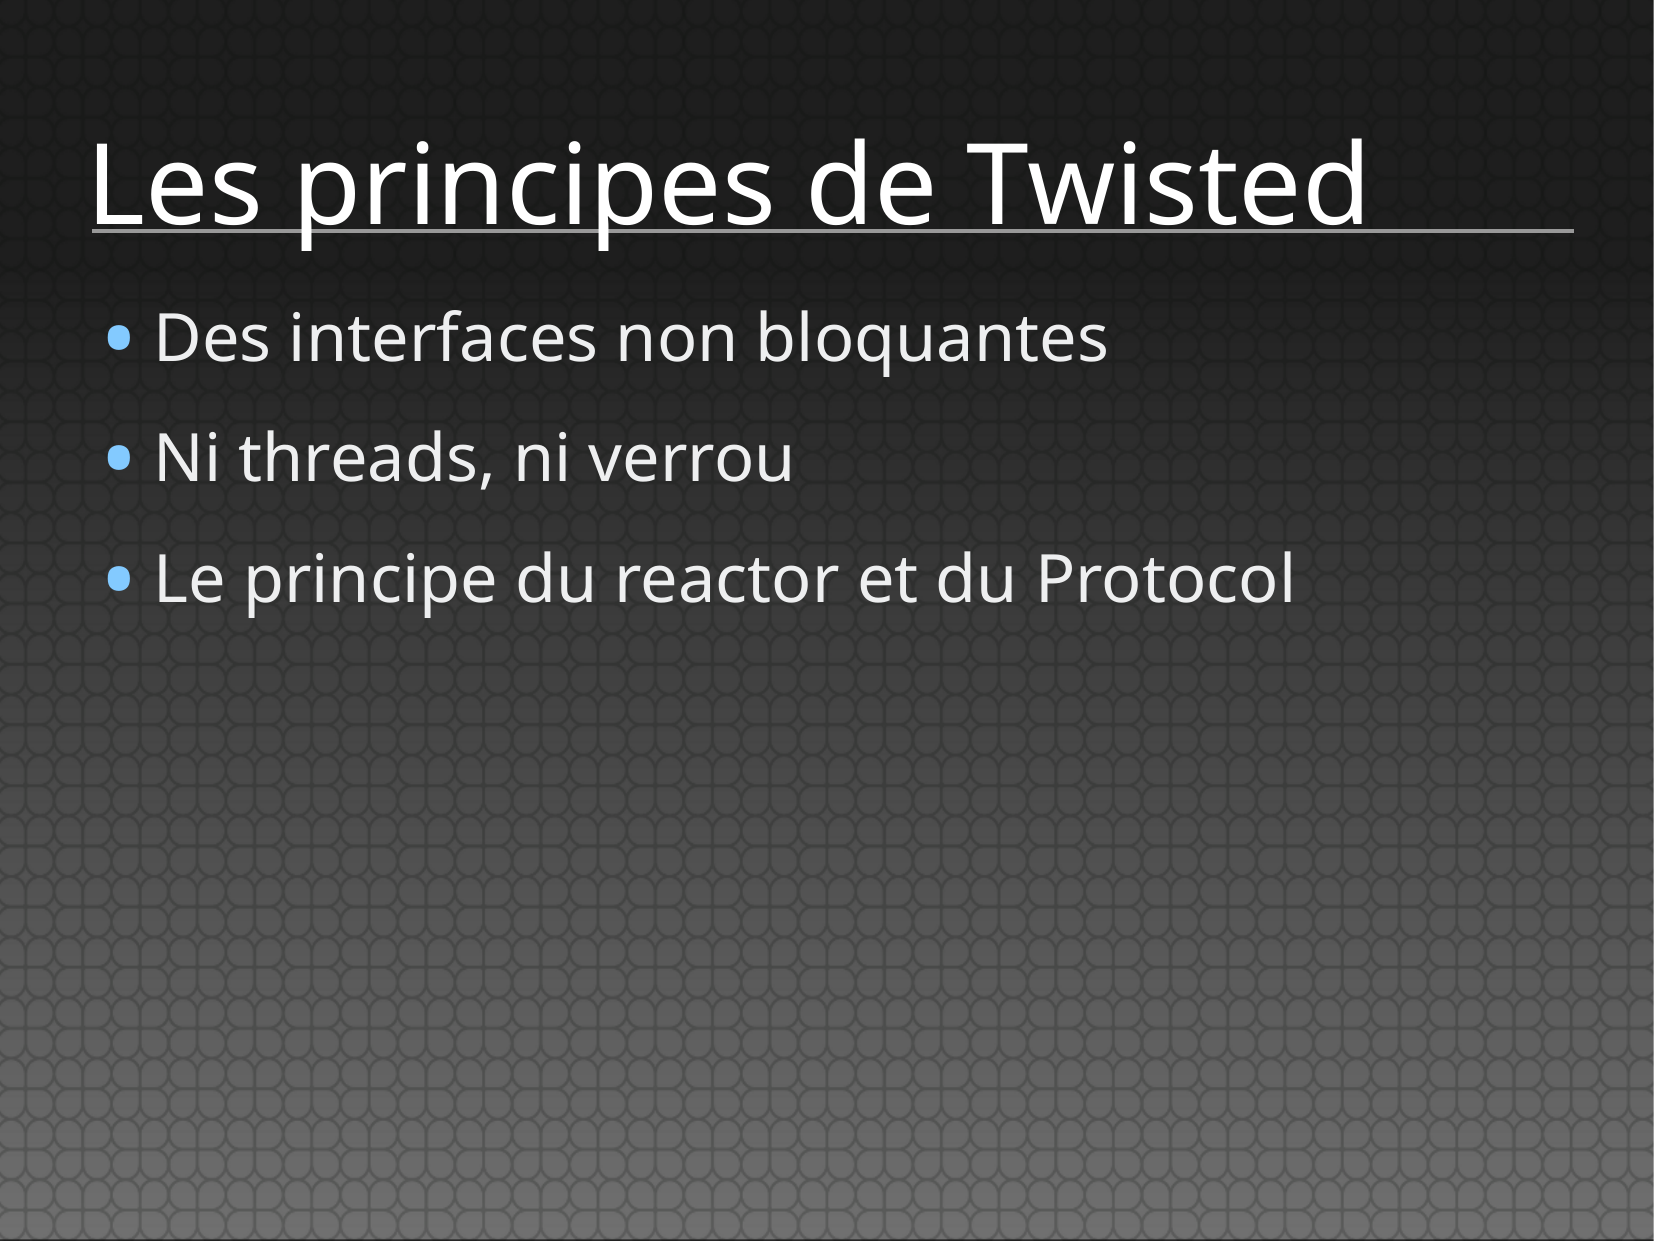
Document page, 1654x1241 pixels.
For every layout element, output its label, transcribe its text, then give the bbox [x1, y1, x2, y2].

list Des interfaces non bloquantes Ni threads, ni verrou Le principe du reactor et du Protocol [82, 290, 1571, 1109]
title Les principes de Twisted [86, 112, 1576, 249]
picture [0, 0, 1654, 1241]
